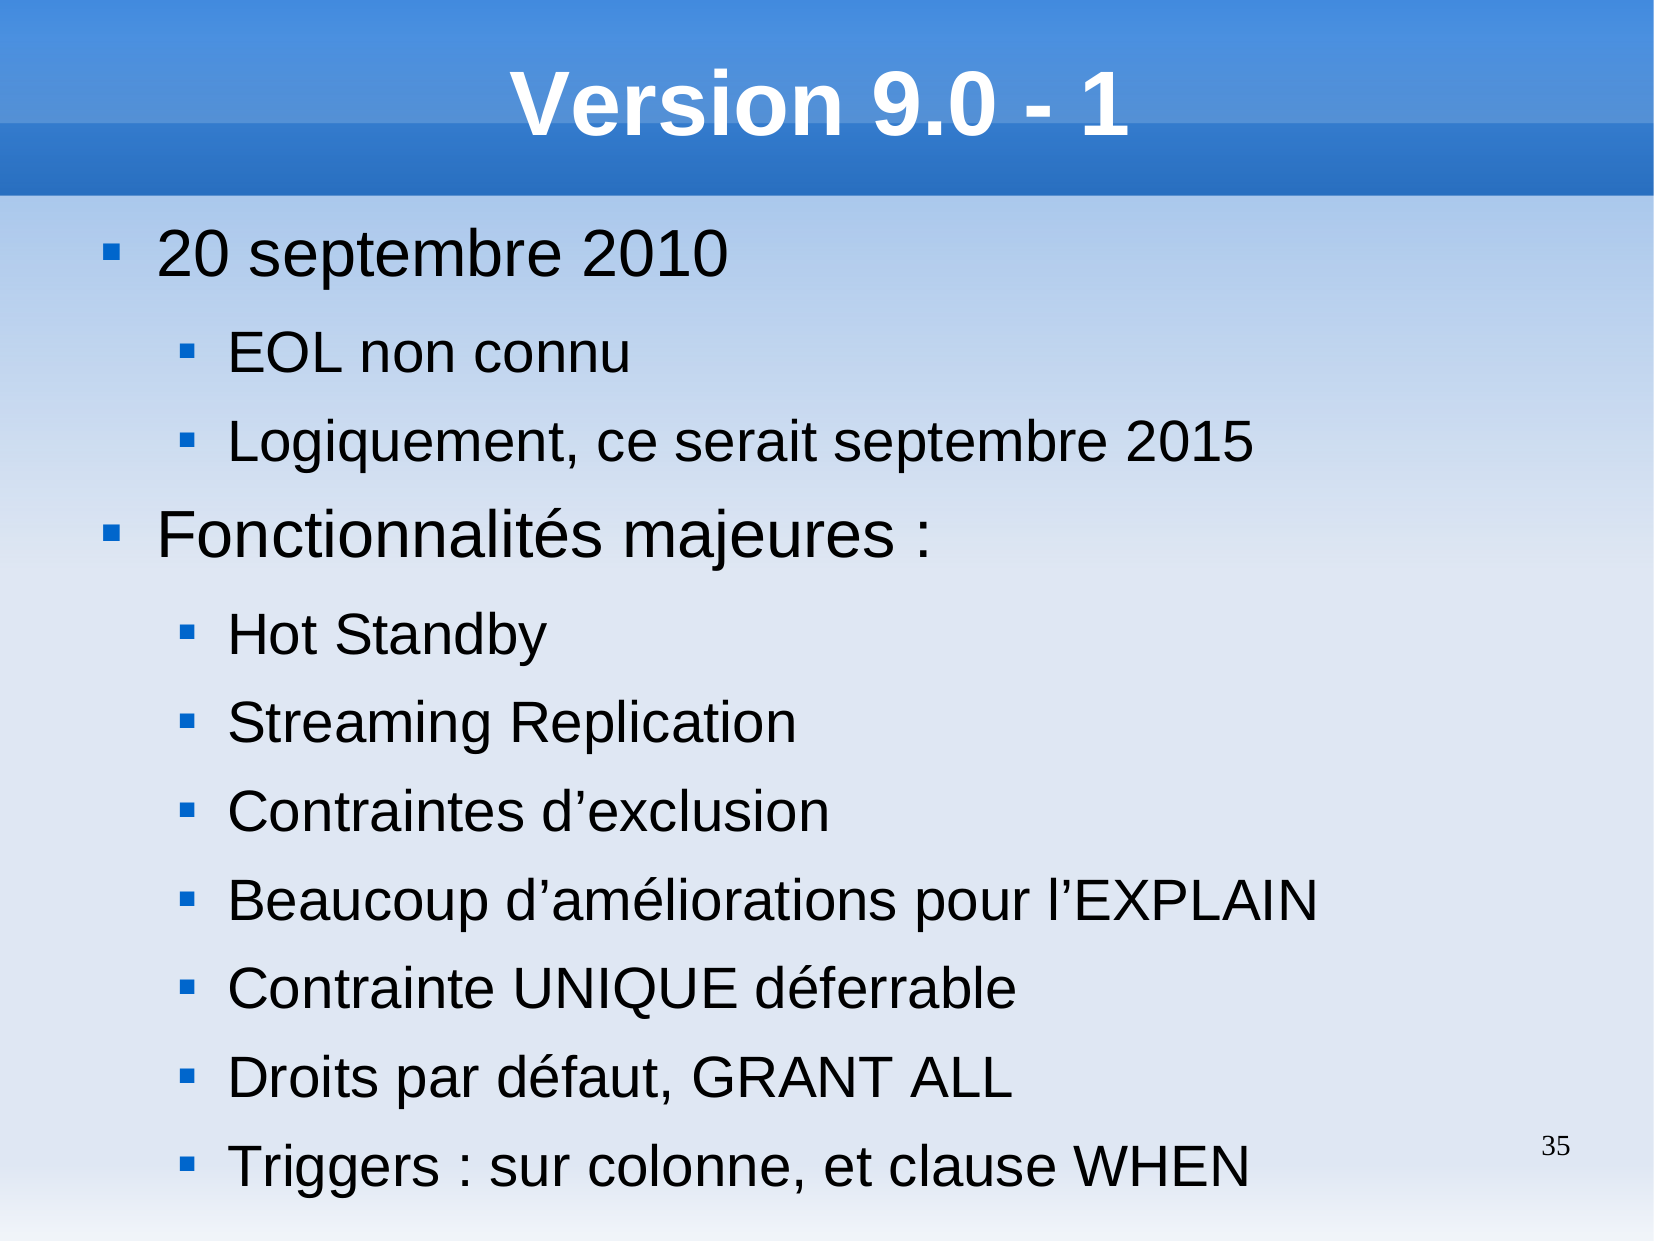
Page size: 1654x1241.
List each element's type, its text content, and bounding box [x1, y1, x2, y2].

list 20 septembre 2010 EOL non connu Logiquement, ce serait septembre 2015 Fonctionnalités majeures : Hot Standby Streaming Replication Contraintes d’exclusion Beaucoup d’améliorations pour l’EXPLAIN Contrainte UNIQUE déferrable Droits par défaut, GRANT ALL Triggers : sur colonne, et clause WHEN [85, 215, 1574, 1199]
title Version 9.0 - 1 [76, 0, 1565, 208]
picture [0, 0, 1654, 1241]
